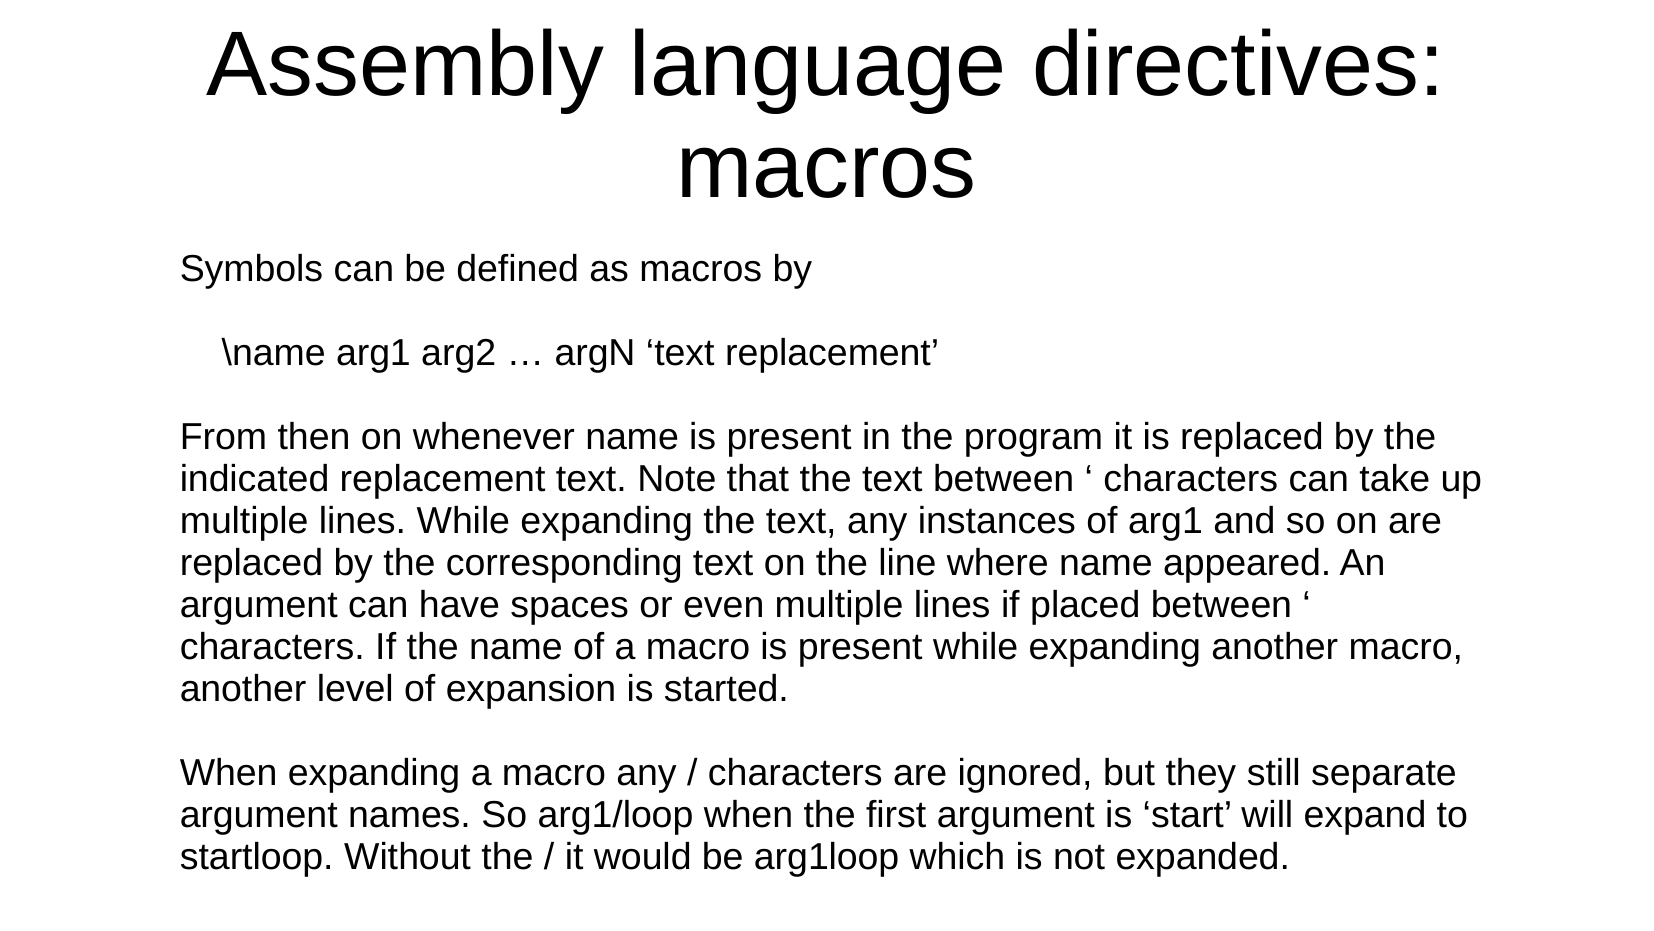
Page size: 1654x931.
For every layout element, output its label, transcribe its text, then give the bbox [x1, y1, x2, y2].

title Assembly language directives: macros [82, 12, 1571, 218]
text_box Symbols can be defined as macros by \name arg1 arg2 … argN ‘text replacement’ From then on whenever name is present in the program it is replaced by the indicated replacement text. Note that the text between ‘ characters can take up multiple lines. While expanding the text, any instances of arg1 and so on are replaced by the corresponding text on the line where name appeared. An argument can have spaces or even multiple lines if placed between ‘ characters. If the name of a macro is present while expanding another macro, another level of expansion is started. When expanding a macro any / characters are ignored, but they still separate argument names. So arg1/loop when the first argument is ‘start’ will expand to startloop. Without the / it would be arg1loop which is not expanded. [165, 240, 1501, 886]
